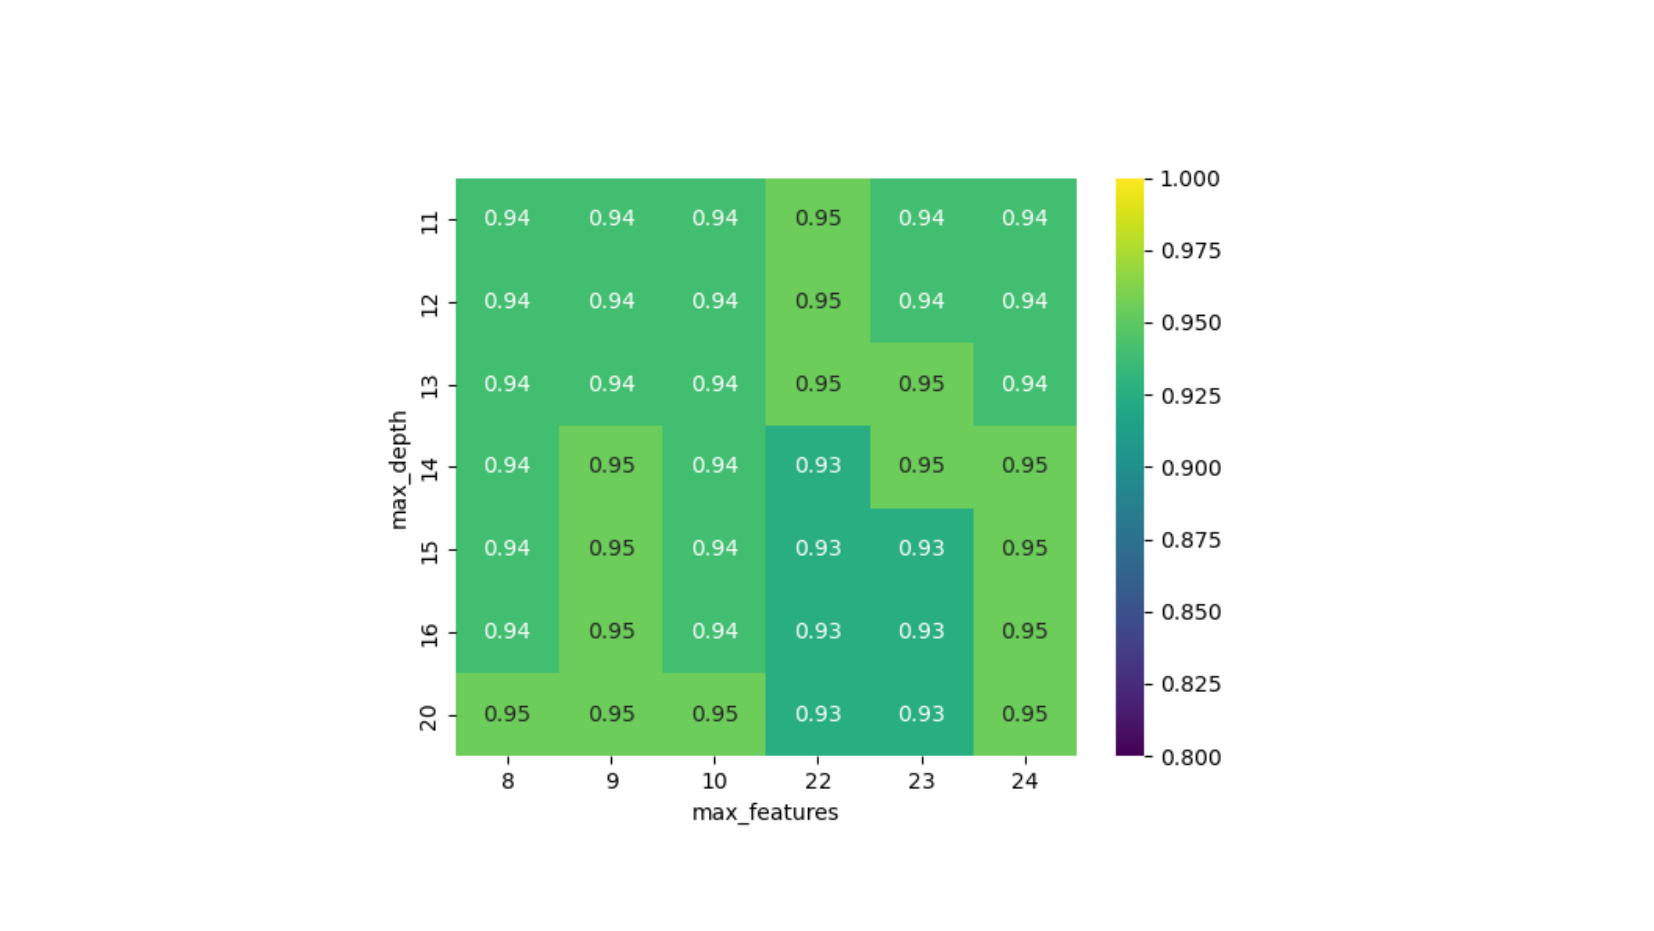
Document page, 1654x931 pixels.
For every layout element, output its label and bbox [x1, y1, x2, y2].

picture [331, 88, 1332, 839]
